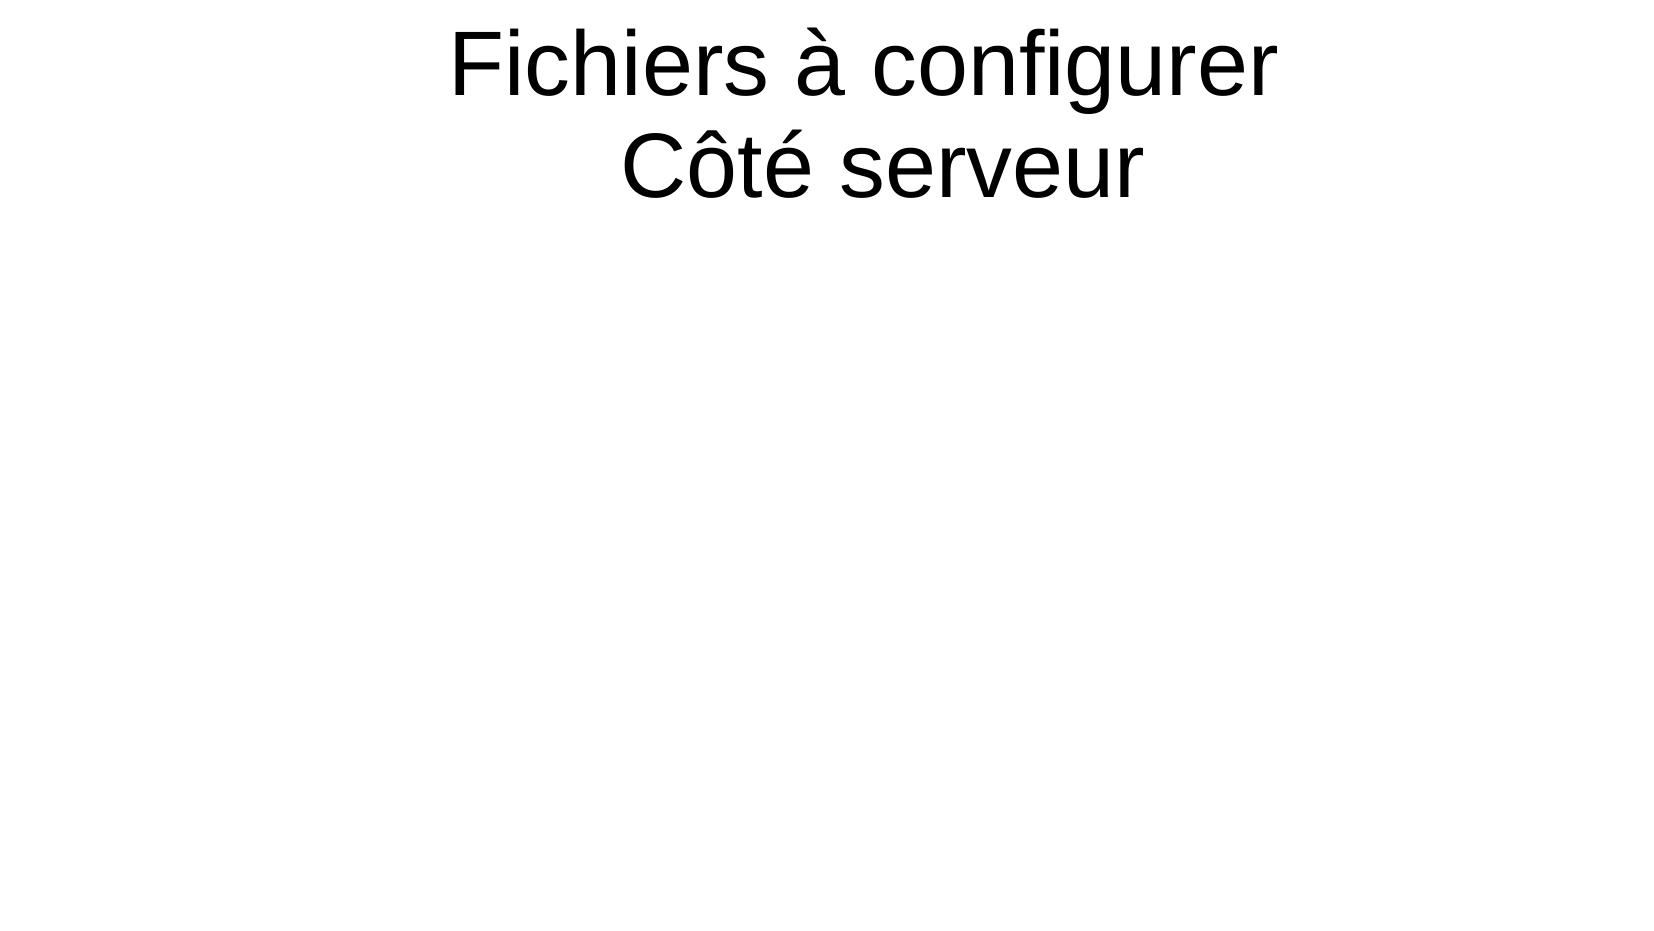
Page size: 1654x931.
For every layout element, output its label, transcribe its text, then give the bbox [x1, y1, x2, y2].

title Fichiers à configurer Côté serveur [82, 12, 1571, 218]
